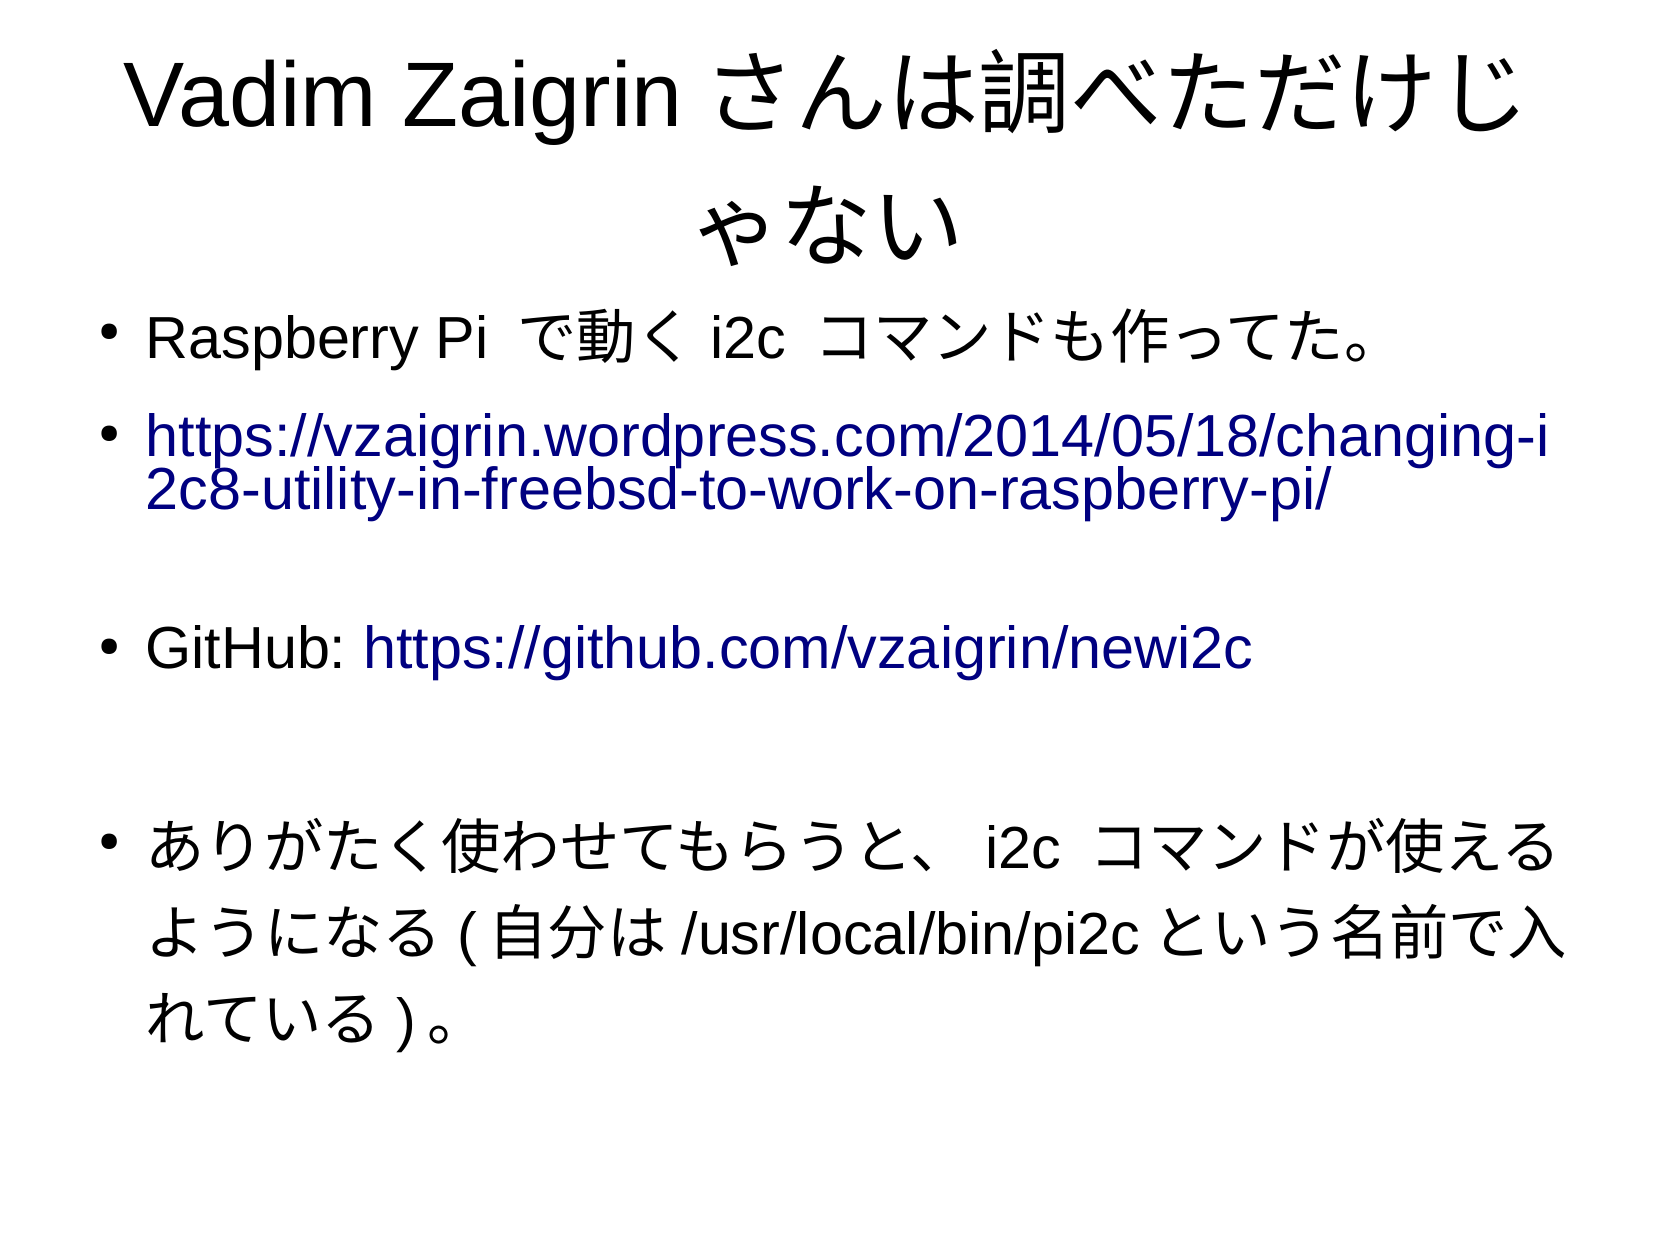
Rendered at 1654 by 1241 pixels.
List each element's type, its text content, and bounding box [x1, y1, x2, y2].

title Vadim Zaigrinさんは調べただけじゃない [82, 32, 1571, 274]
list Raspberry Pi で動くi2c コマンドも作ってた。 https://vzaigrin.wordpress.com/2014/05/18/changing-i2c8-utility-in-freebsd-to-work-on-raspberry-pi/ GitHub: https://github.com/vzaigrin/newi2c ありがたく使わせてもらうと、i2c コマンドが使えるようになる(自分は/usr/local/bin/pi2cという名前で入れている)。 [82, 290, 1571, 1010]
